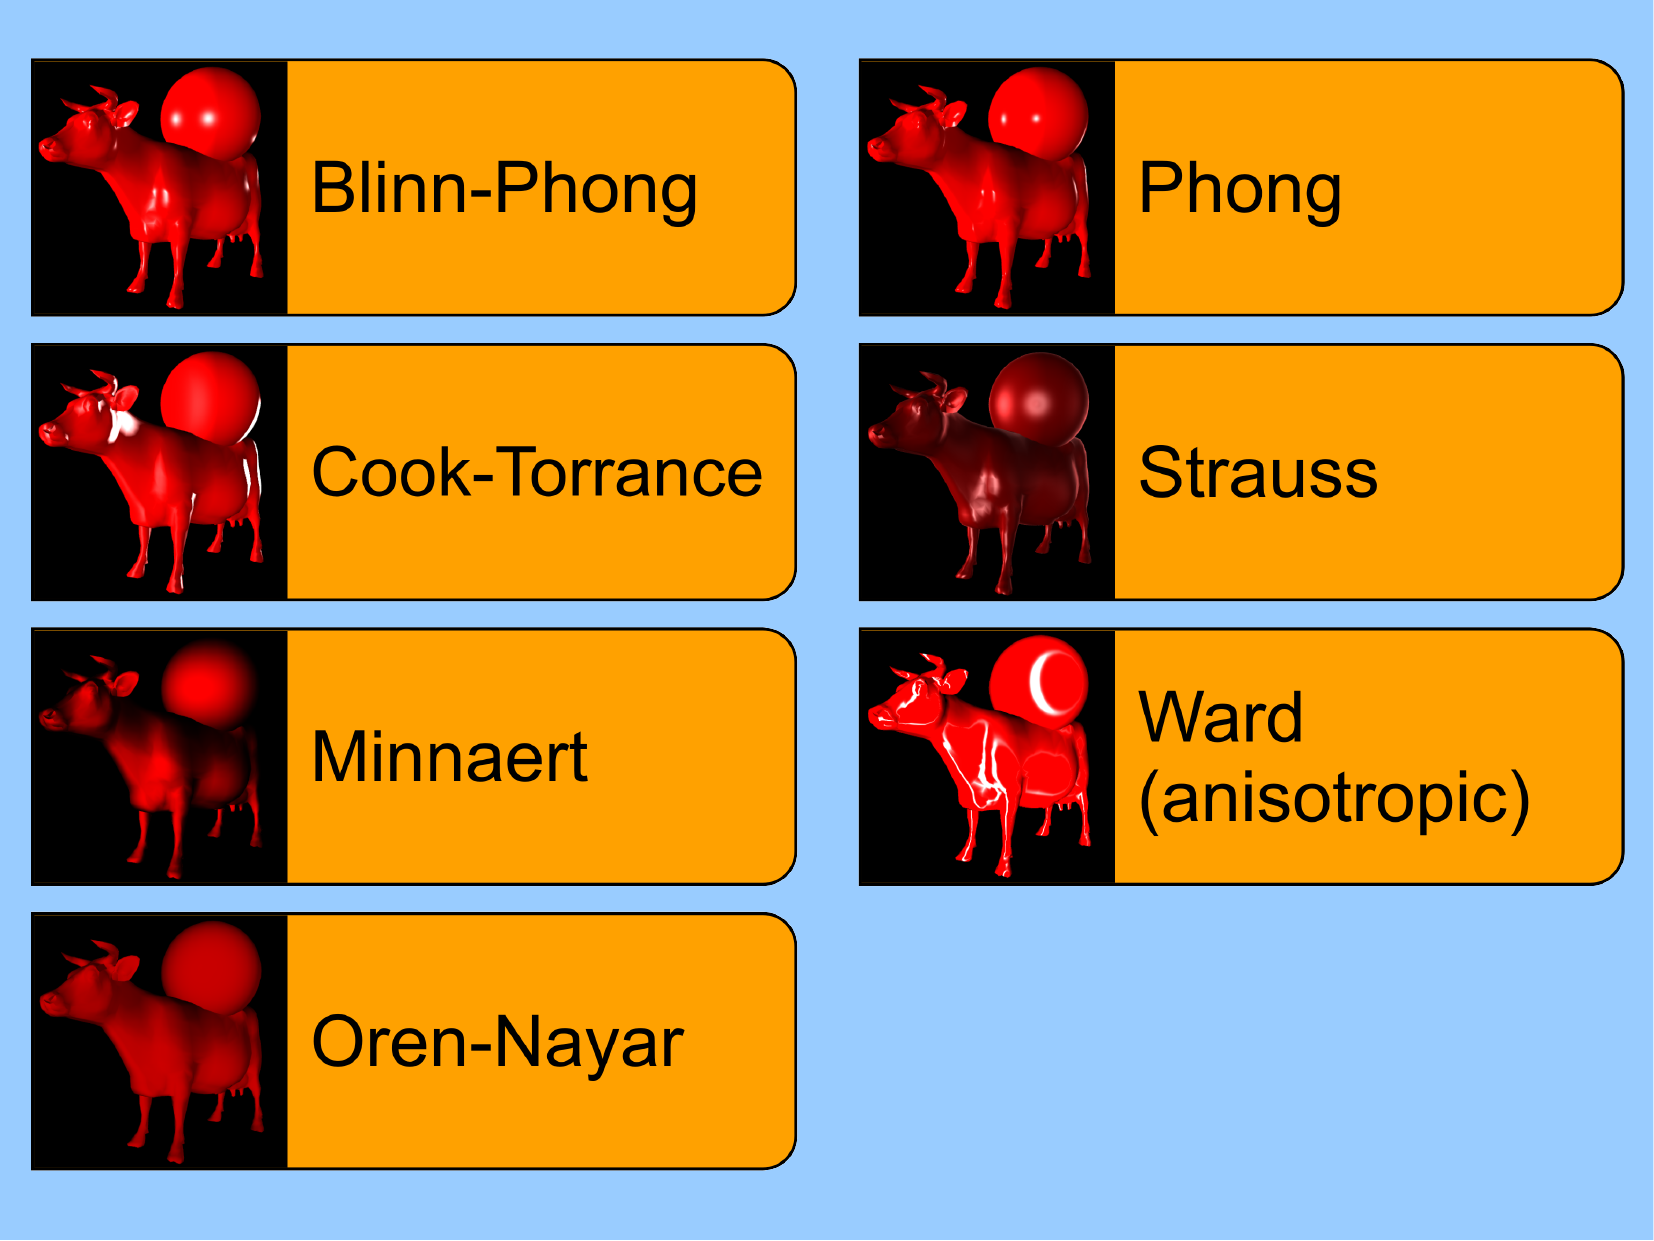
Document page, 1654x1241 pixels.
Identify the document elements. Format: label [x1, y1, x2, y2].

picture [25, 47, 1630, 1178]
